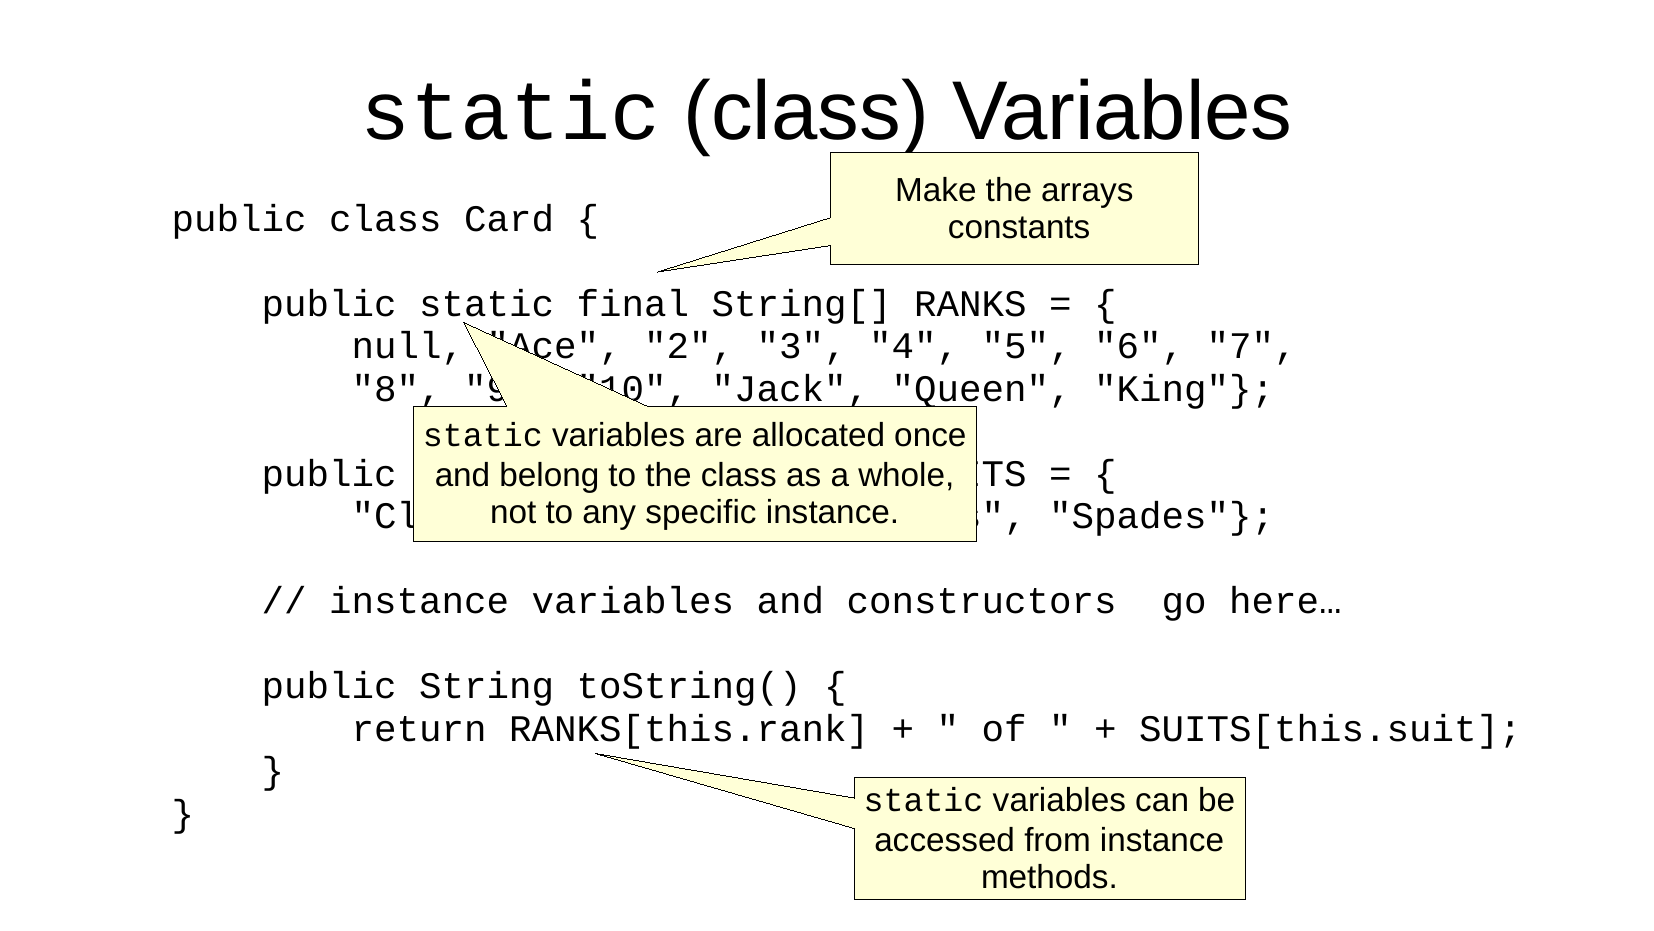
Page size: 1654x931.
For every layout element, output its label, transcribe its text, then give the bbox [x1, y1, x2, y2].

text_box static variables can be accessed from instance methods. [595, 753, 1246, 900]
text_box static variables are allocated once and belong to the class as a whole, not to any specific instance. [413, 322, 977, 542]
title static (class) Variables [82, 37, 1571, 193]
text_box Make the arrays constants [657, 152, 1199, 273]
text_box public class Card { public static final String[] RANKS = { null, "Ace", "2", "3", "4", "5", "6", "7", "8", "9", "10", "Jack", "Queen", "King"}; public static final String[] SUITS = { "Clubs", "Diamonds", "Hearts", "Spades"}; // instance variables and constructors go here… public String toString() { return RANKS[this.rank] + " of " + SUITS[this.suit]; } } [156, 192, 1537, 845]
